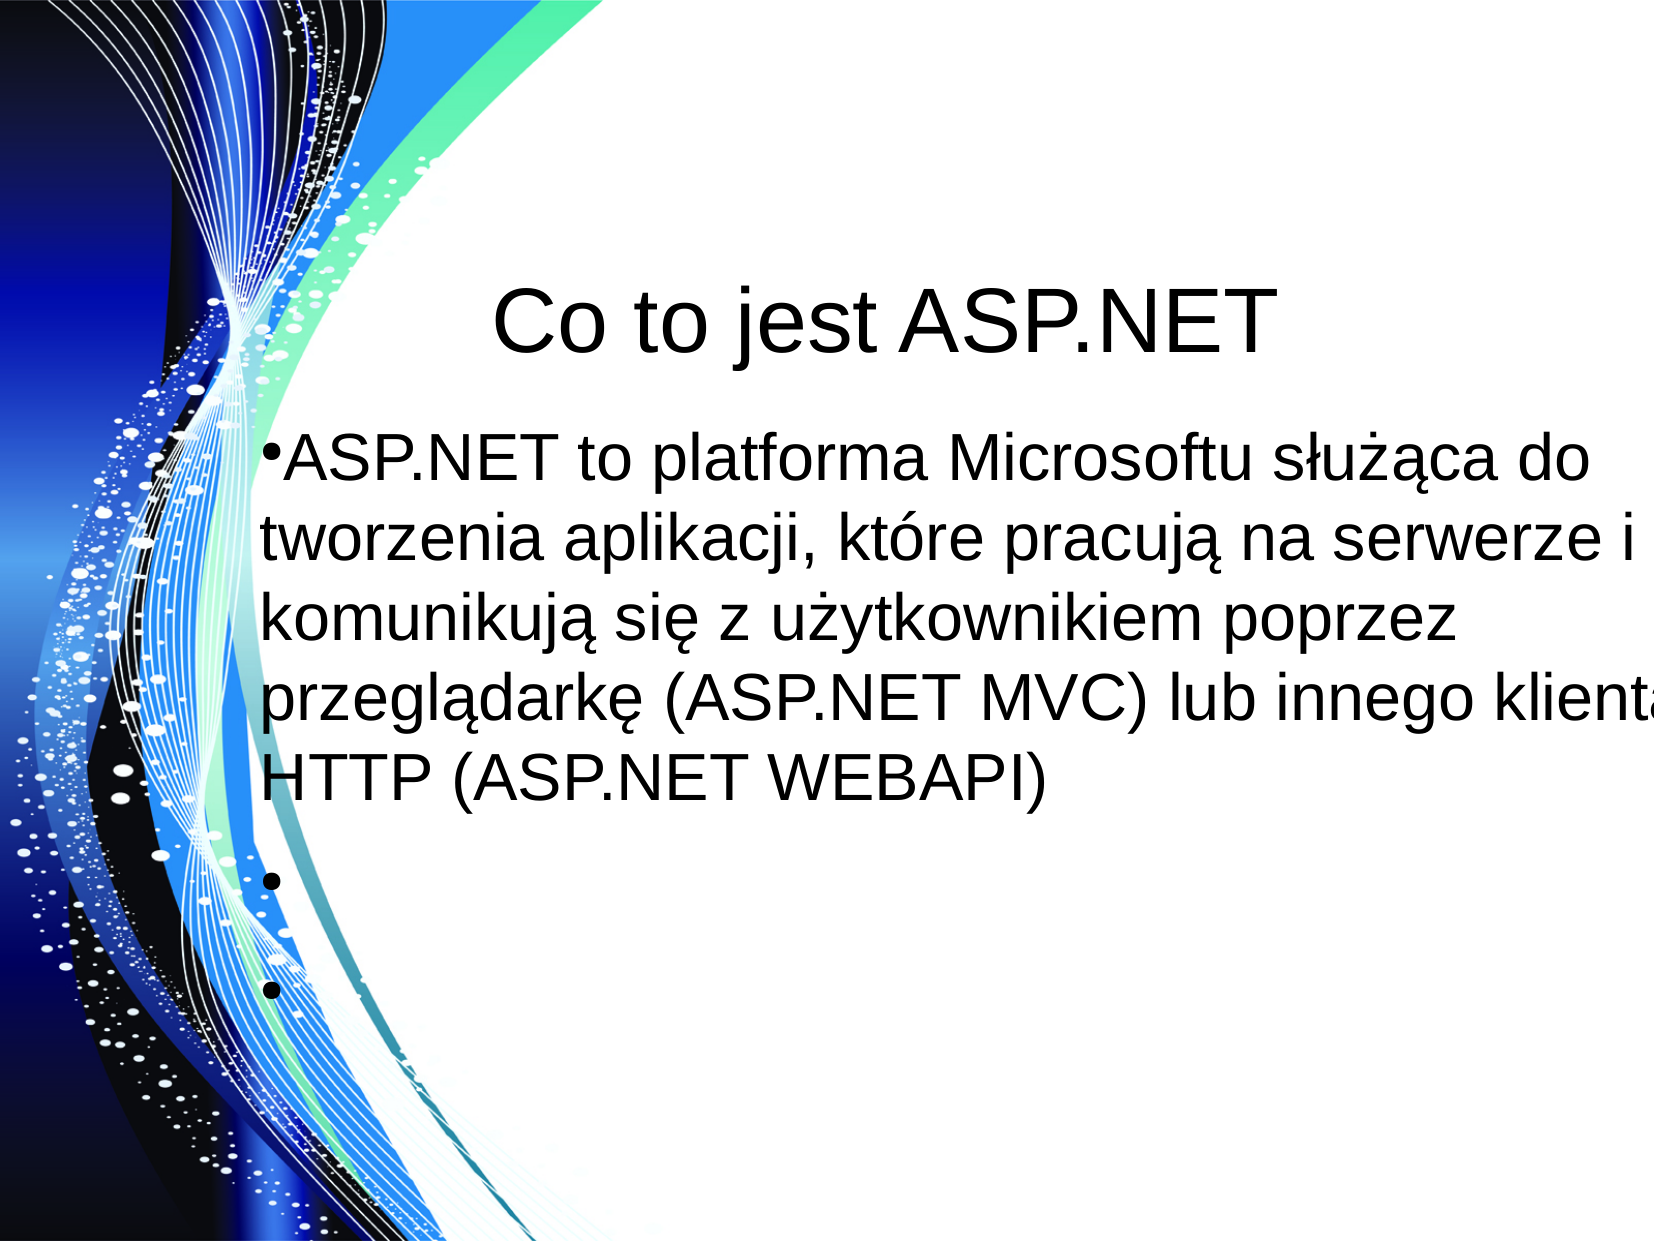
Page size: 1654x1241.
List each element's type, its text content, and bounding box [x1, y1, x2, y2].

picture [0, 0, 1654, 1241]
list ASP.NET to platforma Microsoftu służąca do tworzenia aplikacji, które pracują na serwerze i komunikują się z użytkownikiem poprzez przeglądarkę (ASP.NET MVC) lub innego klienta HTTP (ASP.NET WEBAPI) [259, 413, 1654, 1133]
title Co to jest ASP.NET [141, 212, 1630, 420]
